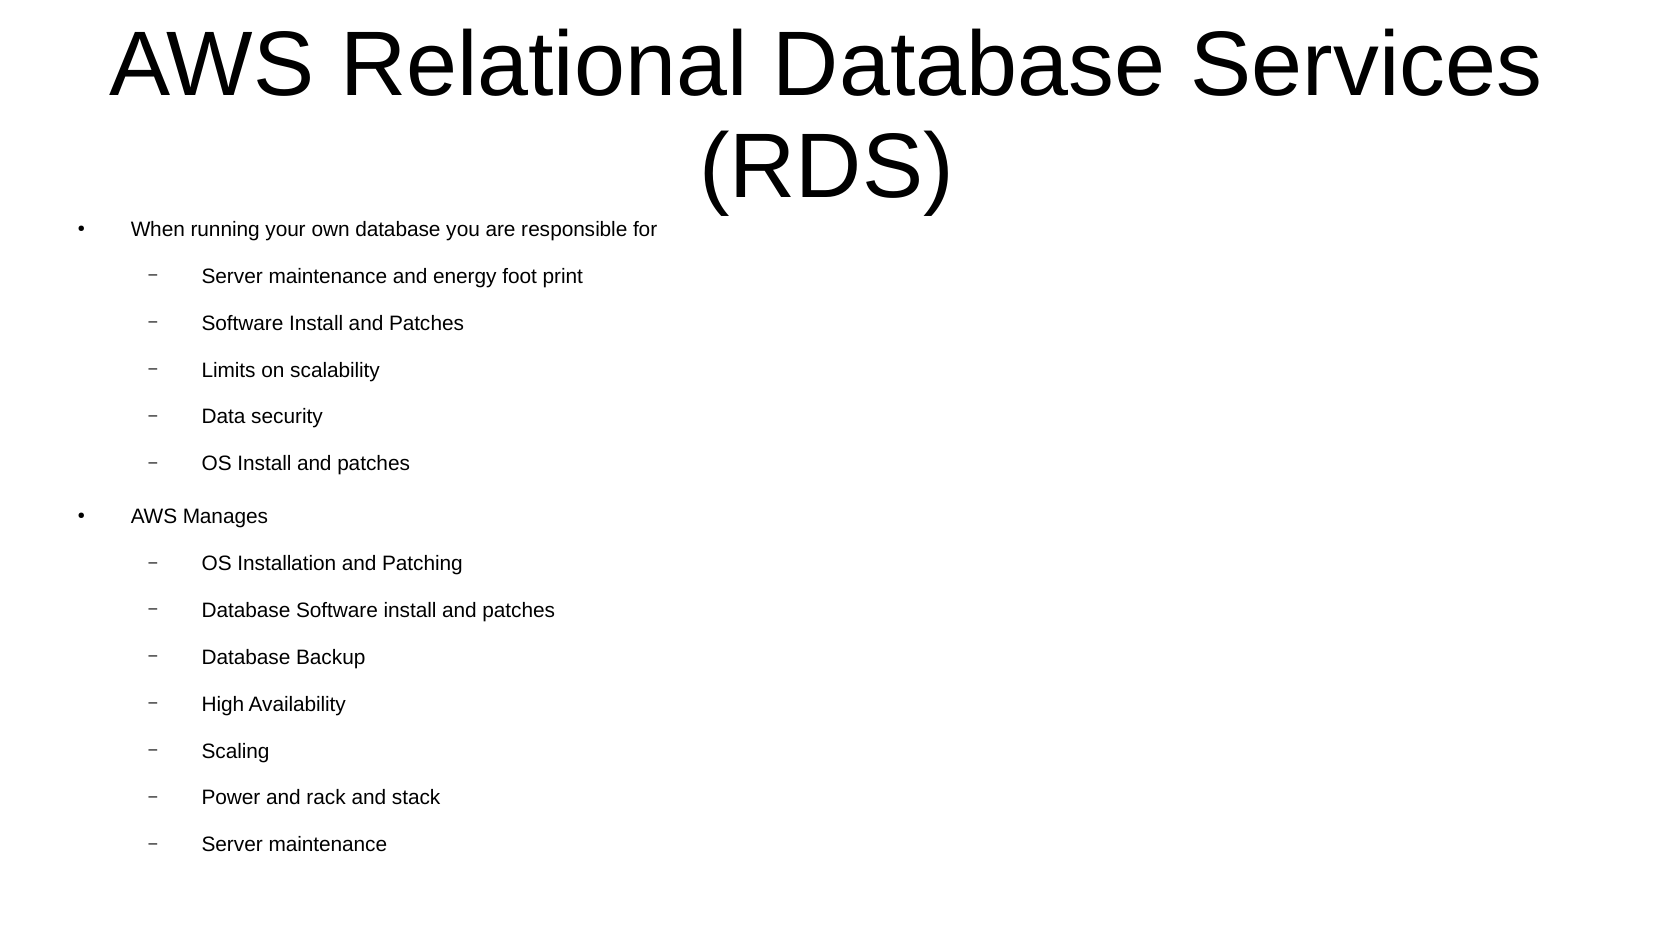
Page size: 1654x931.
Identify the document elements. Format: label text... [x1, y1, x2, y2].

title AWS Relational Database Services (RDS) [82, 12, 1571, 217]
list When running your own database you are responsible for Server maintenance and energy foot print Software Install and Patches Limits on scalability Data security OS Install and patches AWS Manages OS Installation and Patching Database Software install and patches Database Backup High Availability Scaling Power and rack and stack Server maintenance [60, 217, 1613, 916]
